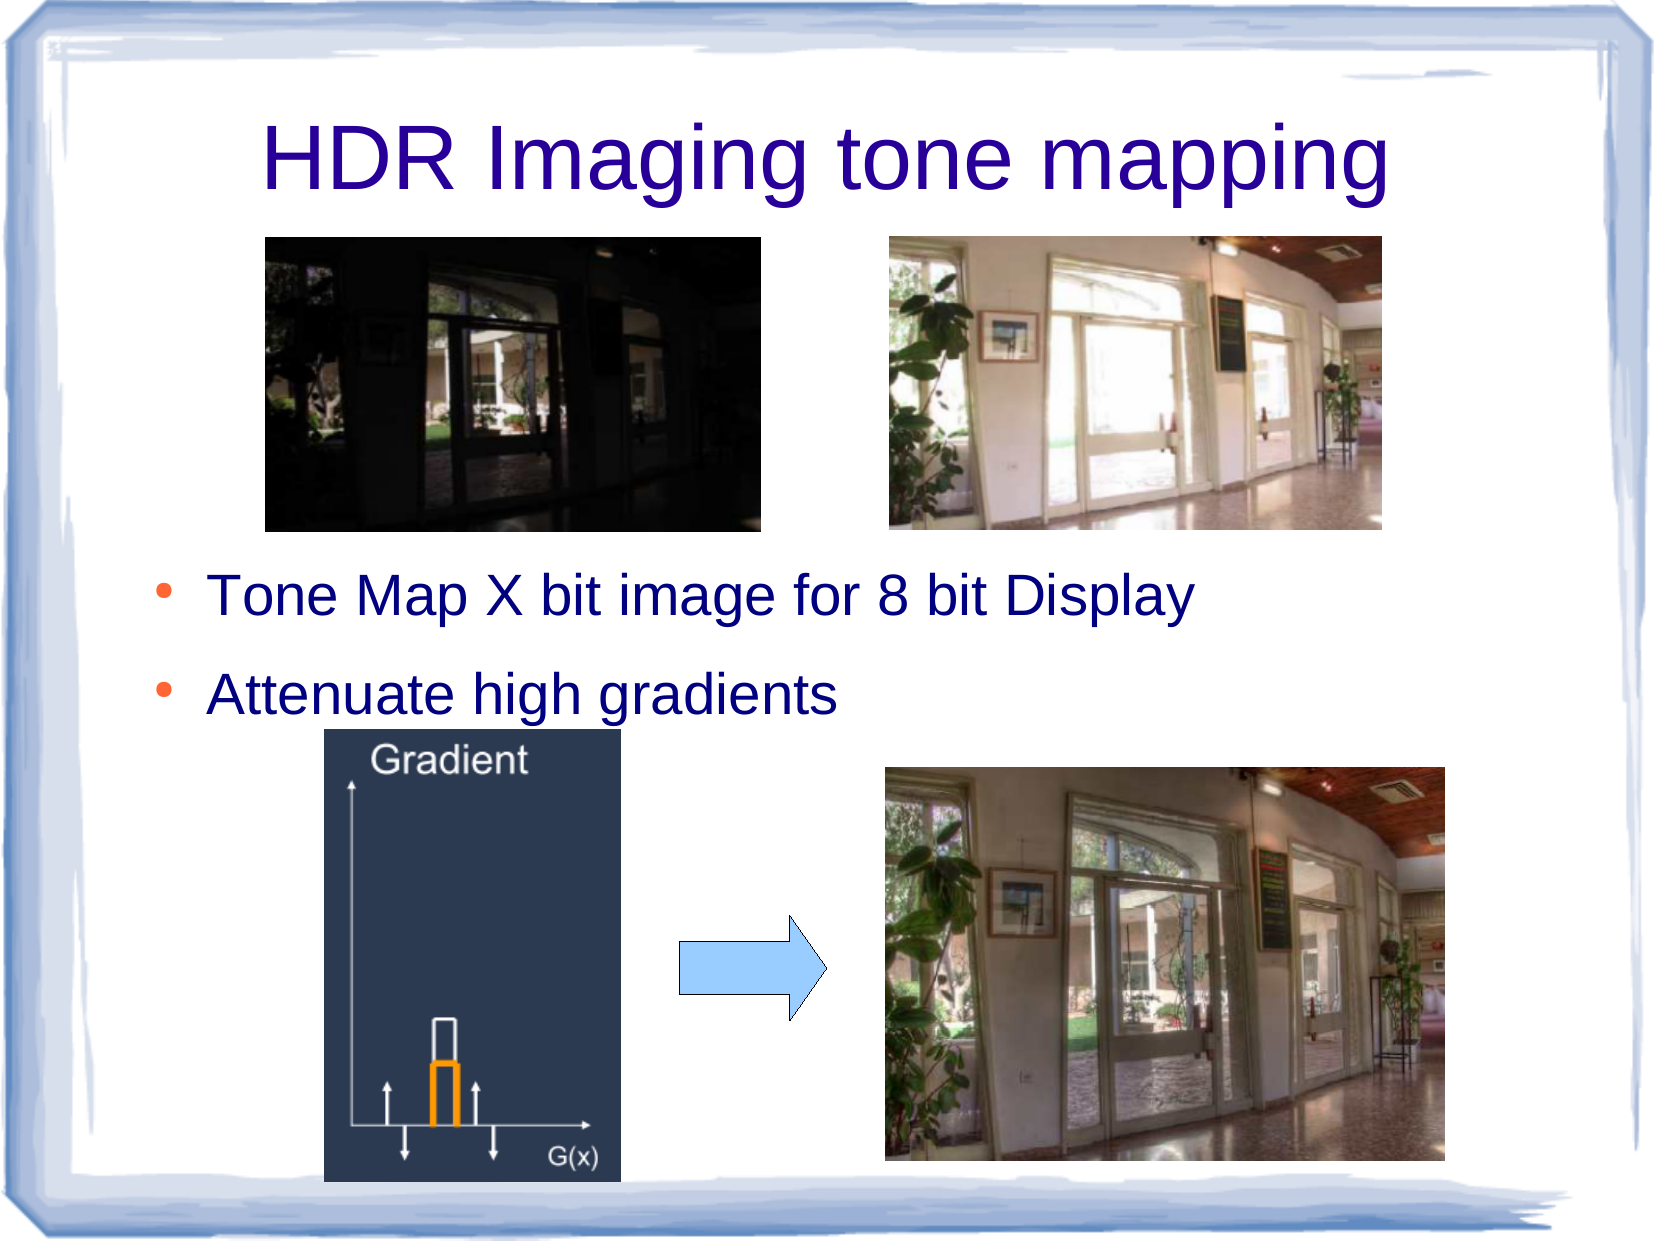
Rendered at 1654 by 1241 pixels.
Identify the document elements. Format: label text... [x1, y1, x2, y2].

list Tone Map X bit image for 8 bit Display Attenuate high gradients [118, 348, 1571, 1028]
text_box [679, 915, 827, 1021]
picture [324, 729, 621, 1182]
picture [885, 767, 1445, 1161]
title HDR Imaging tone mapping [82, 56, 1571, 250]
picture [889, 236, 1382, 530]
picture [265, 237, 761, 532]
